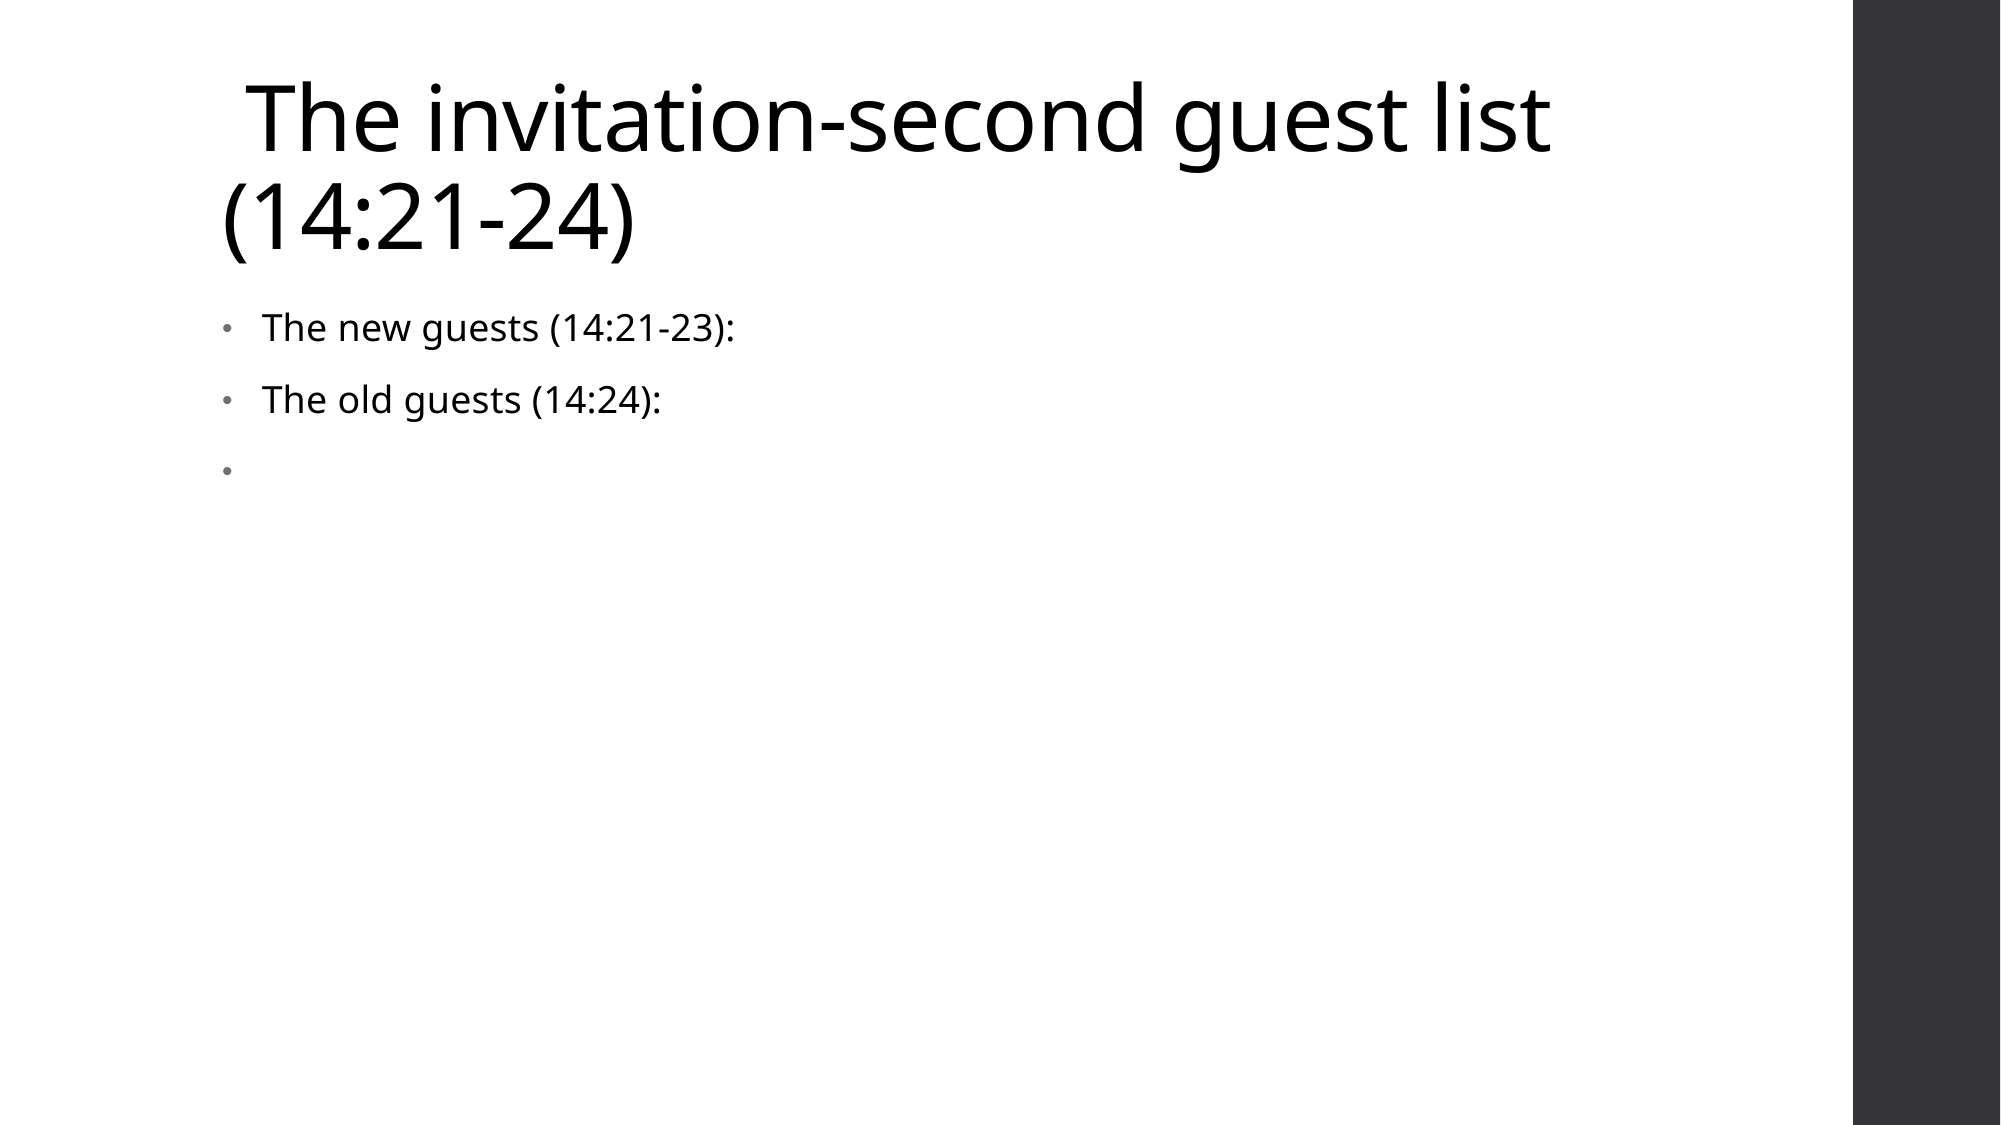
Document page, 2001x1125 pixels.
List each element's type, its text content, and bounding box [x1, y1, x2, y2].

list The new guests (14:21-23): The old guests (14:24): [206, 299, 1617, 1014]
title The invitation-second guest list (14:21-24) [206, 60, 1797, 278]
